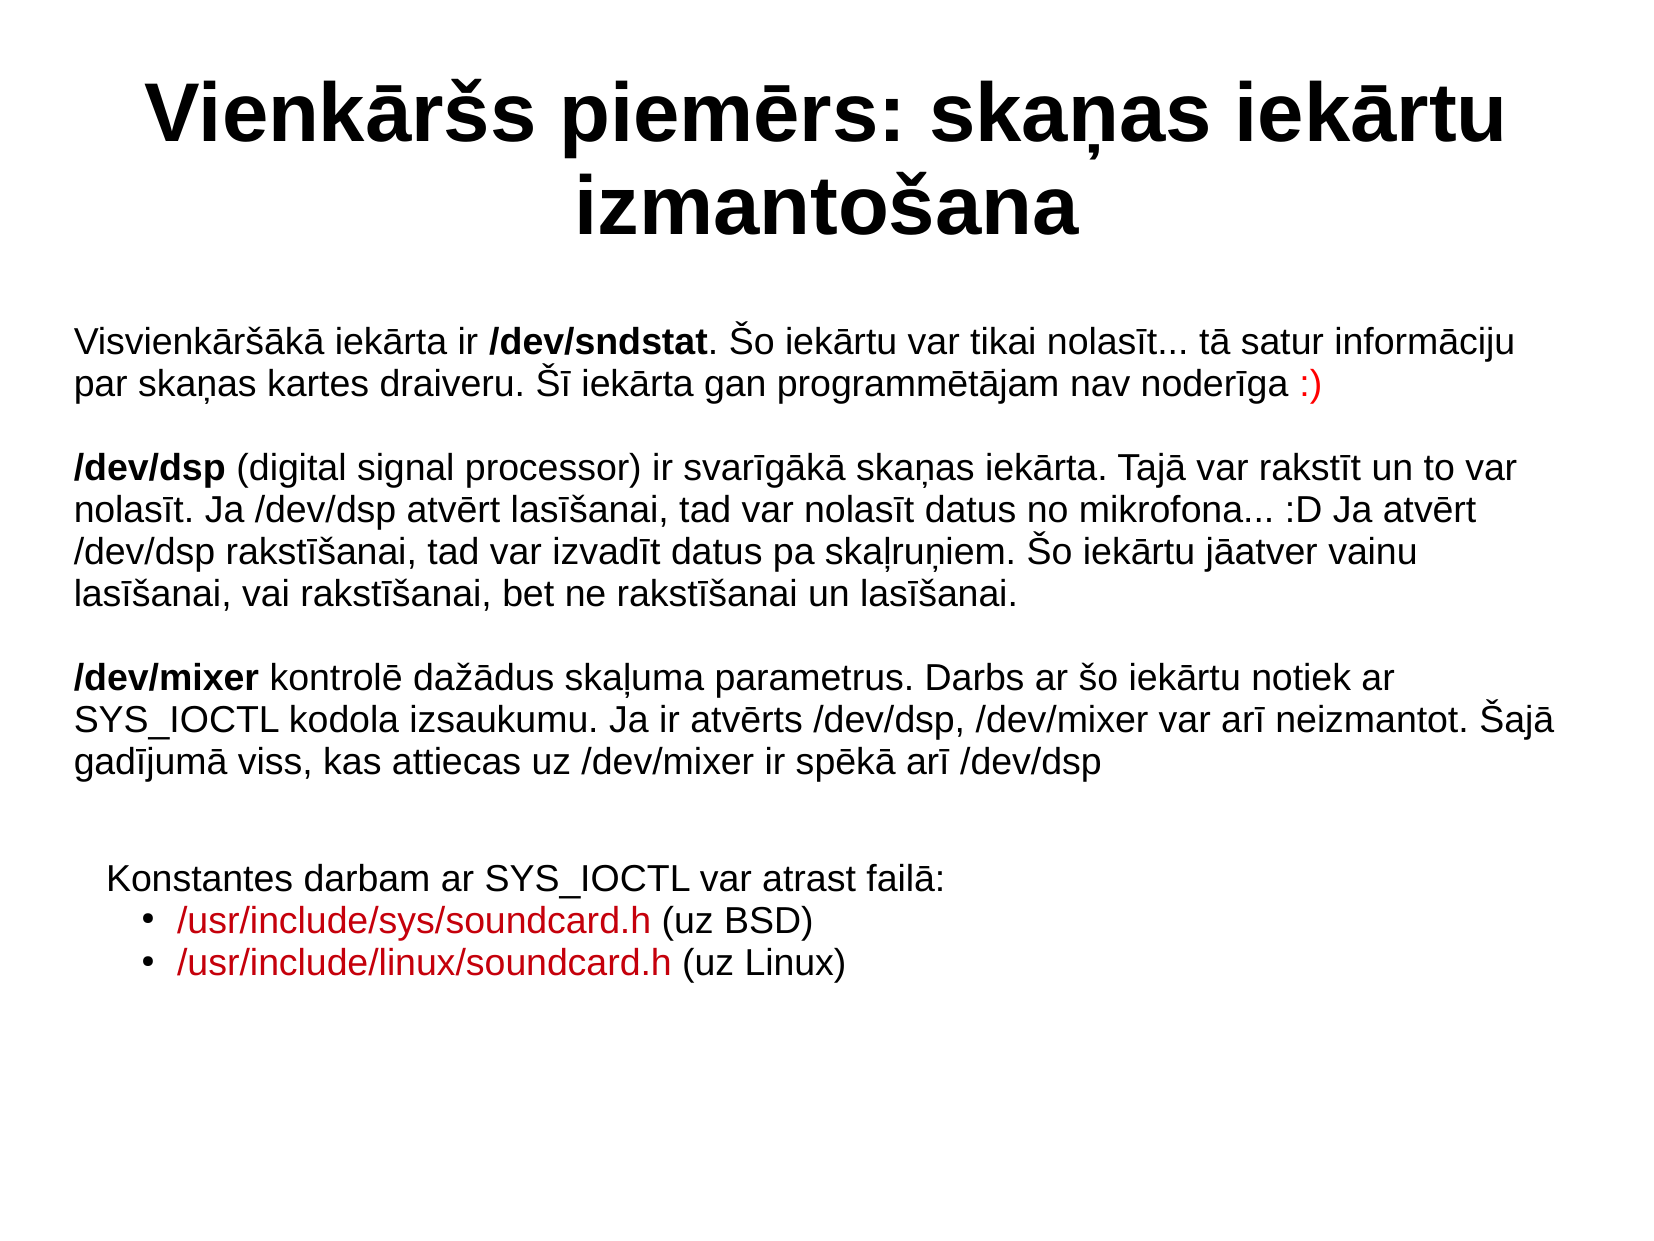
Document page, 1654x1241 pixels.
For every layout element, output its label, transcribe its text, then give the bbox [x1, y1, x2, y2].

text_box Konstantes darbam ar SYS_IOCTL var atrast failā: /usr/include/sys/soundcard.h (uz BSD) /usr/include/linux/soundcard.h (uz Linux) [91, 849, 1536, 991]
text_box Vienkāršs piemērs: skaņas iekārtu izmantošana [59, 59, 1595, 260]
text_box Visvienkāršākā iekārta ir /dev/sndstat. Šo iekārtu var tikai nolasīt... tā satur informāciju par skaņas kartes draiveru. Šī iekārta gan programmētājam nav noderīga :) /dev/dsp (digital signal processor) ir svarīgākā skaņas iekārta. Tajā var rakstīt un to var nolasīt. Ja /dev/dsp atvērt lasīšanai, tad var nolasīt datus no mikrofona... :D Ja atvērt /dev/dsp rakstīšanai, tad var izvadīt datus pa skaļruņiem. Šo iekārtu jāatver vainu lasīšanai, vai rakstīšanai, bet ne rakstīšanai un lasīšanai. /dev/mixer kontrolē dažādus skaļuma parametrus. Darbs ar šo iekārtu notiek ar SYS_IOCTL kodola izsaukumu. Ja ir atvērts /dev/dsp, /dev/mixer var arī neizmantot. Šajā gadījumā viss, kas attiecas uz /dev/mixer ir spēkā arī /dev/dsp [59, 312, 1595, 790]
